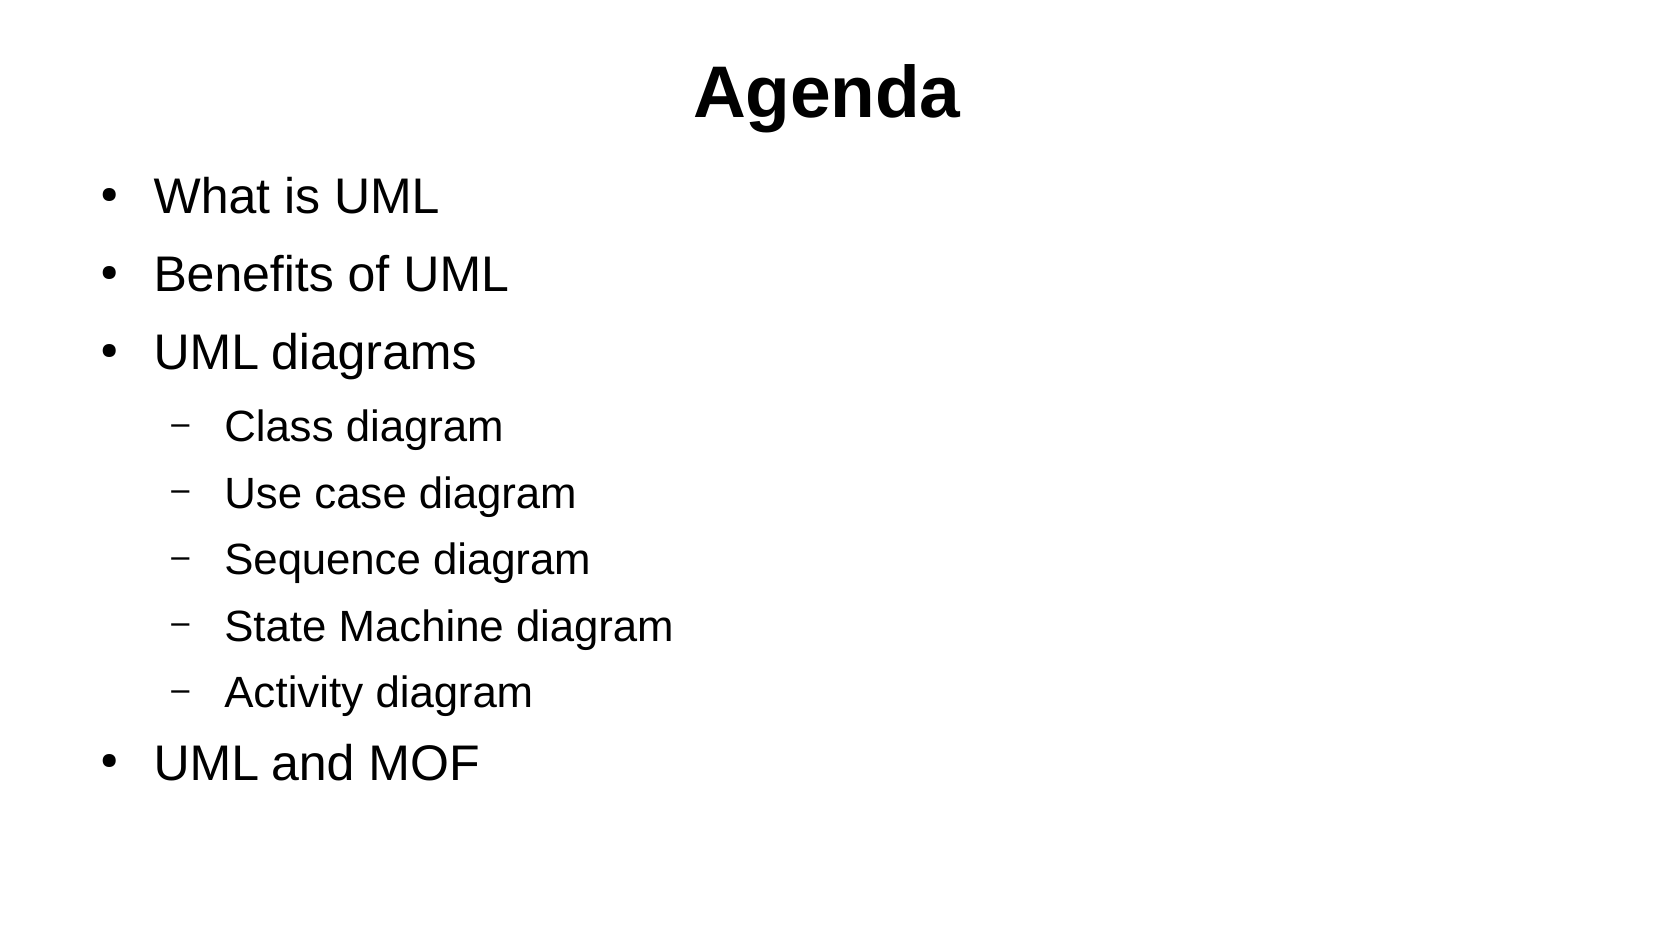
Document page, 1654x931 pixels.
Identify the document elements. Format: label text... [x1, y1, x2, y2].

title Agenda [82, 37, 1571, 147]
list What is UML Benefits of UML UML diagrams Class diagram Use case diagram Sequence diagram State Machine diagram Activity diagram UML and MOF [82, 168, 1538, 889]
